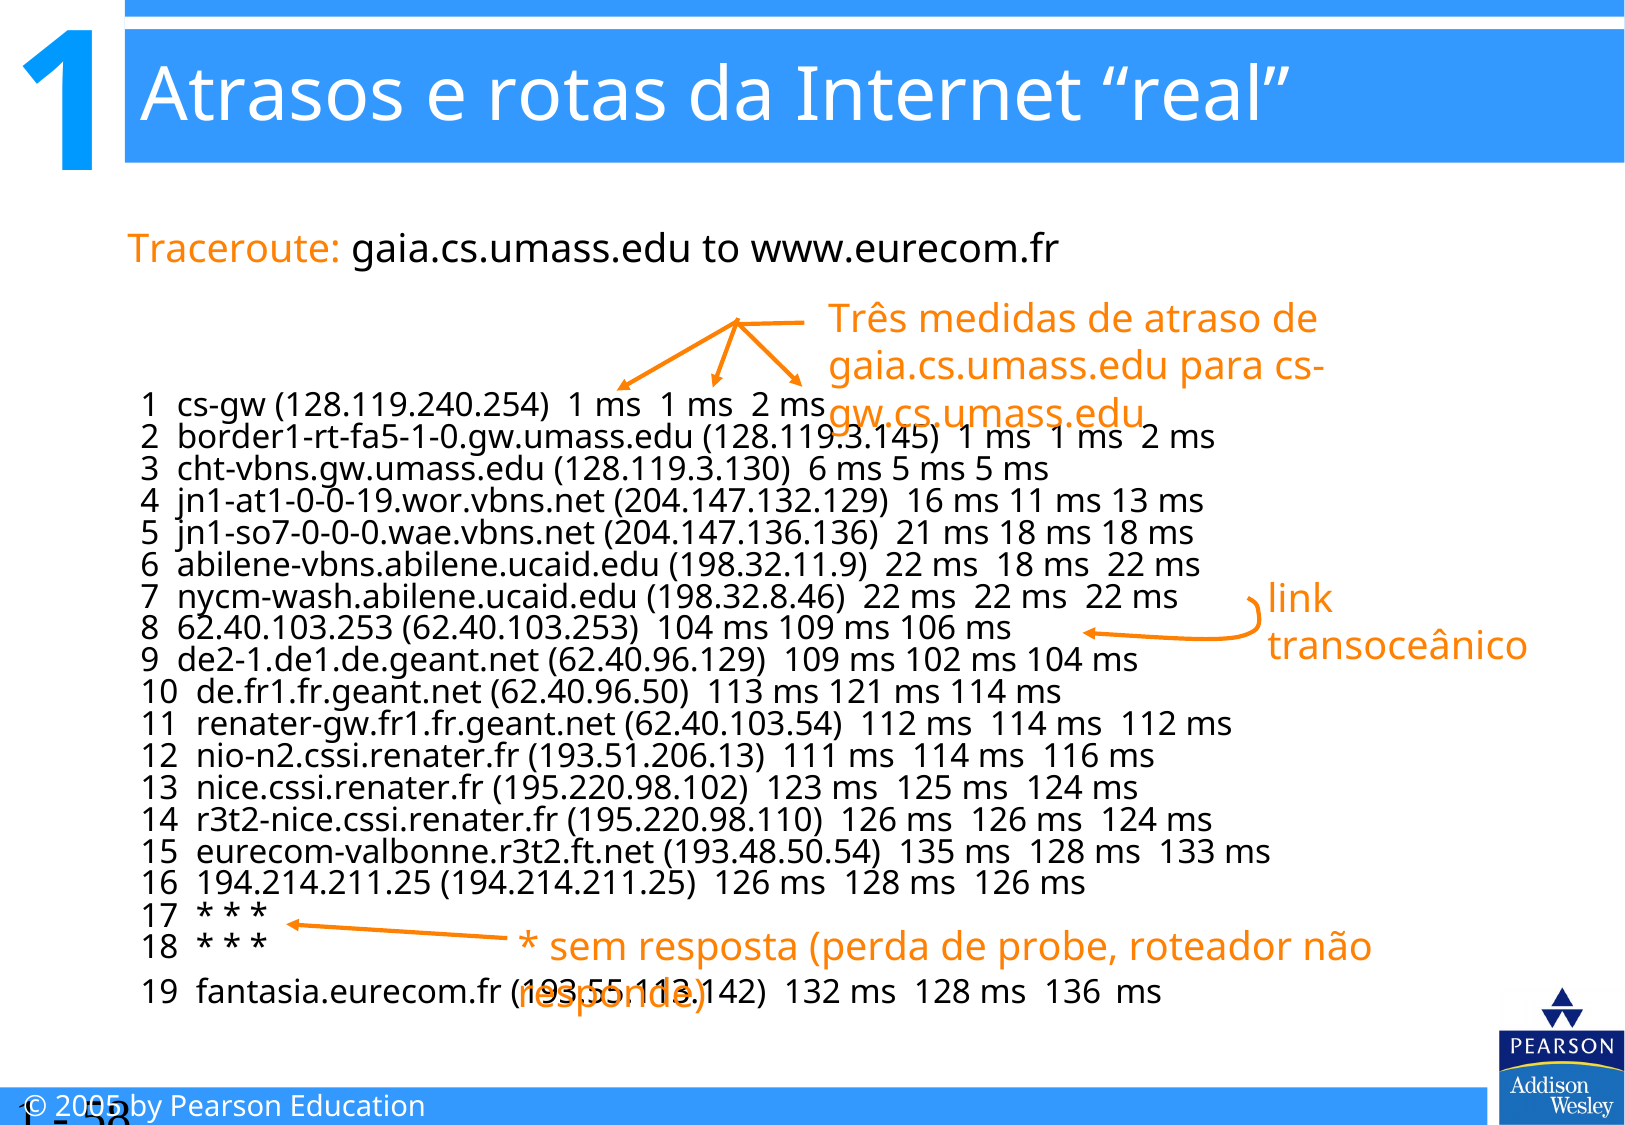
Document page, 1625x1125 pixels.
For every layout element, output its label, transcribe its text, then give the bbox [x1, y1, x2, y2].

text_box link transoceânico [1252, 565, 1544, 676]
text_box Três medidas de atraso de gaia.cs.umass.edu para cs-gw.cs.umass.edu [813, 285, 1625, 444]
text_box 1 cs-gw (128.119.240.254) 1 ms 1 ms 2 ms 2 border1-rt-fa5-1-0.gw.umass.edu (128.119.3.145) 1 ms 1 ms 2 ms 3 cht-vbns.gw.umass.edu (128.119.3.130) 6 ms 5 ms 5 ms 4 jn1-at1-0-0-19.wor.vbns.net (204.147.132.129) 16 ms 11 ms 13 ms 5 jn1-so7-0-0-0.wae.vbns.net (204.147.136.136) 21 ms 18 ms 18 ms 6 abilene-vbns.abilene.ucaid.edu (198.32.11.9) 22 ms 18 ms 22 ms 7 nycm-wash.abilene.ucaid.edu (198.32.8.46) 22 ms 22 ms 22 ms 8 62.40.103.253 (62.40.103.253) 104 ms 109 ms 106 ms 9 de2-1.de1.de.geant.net (62.40.96.129) 109 ms 102 ms 104 ms 10 de.fr1.fr.geant.net (62.40.96.50) 113 ms 121 ms 114 ms 11 renater-gw.fr1.fr.geant.net (62.40.103.54) 112 ms 114 ms 112 ms 12 nio-n2.cssi.renater.fr (193.51.206.13) 111 ms 114 ms 116 ms 13 nice.cssi.renater.fr (195.220.98.102) 123 ms 125 ms 124 ms 14 r3t2-nice.cssi.renater.fr (195.220.98.110) 126 ms 126 ms 124 ms 15 eurecom-valbonne.r3t2.ft.net (193.48.50.54) 135 ms 128 ms 133 ms 16 194.214.211.25 (194.214.211.25) 126 ms 128 ms 126 ms 17 * * * 18 * * * 19 fantasia.eurecom.fr (193.55.113.142) 132 ms 128 ms 136 ms [125, 383, 1588, 1022]
text_box * sem resposta (perda de probe, roteador não responde) [502, 912, 1574, 1024]
text_box Traceroute: gaia.cs.umass.edu to www.eurecom.fr [112, 215, 1569, 279]
picture [1499, 987, 1625, 1125]
text_box Atrasos e rotas da Internet “real” [125, 37, 1625, 138]
